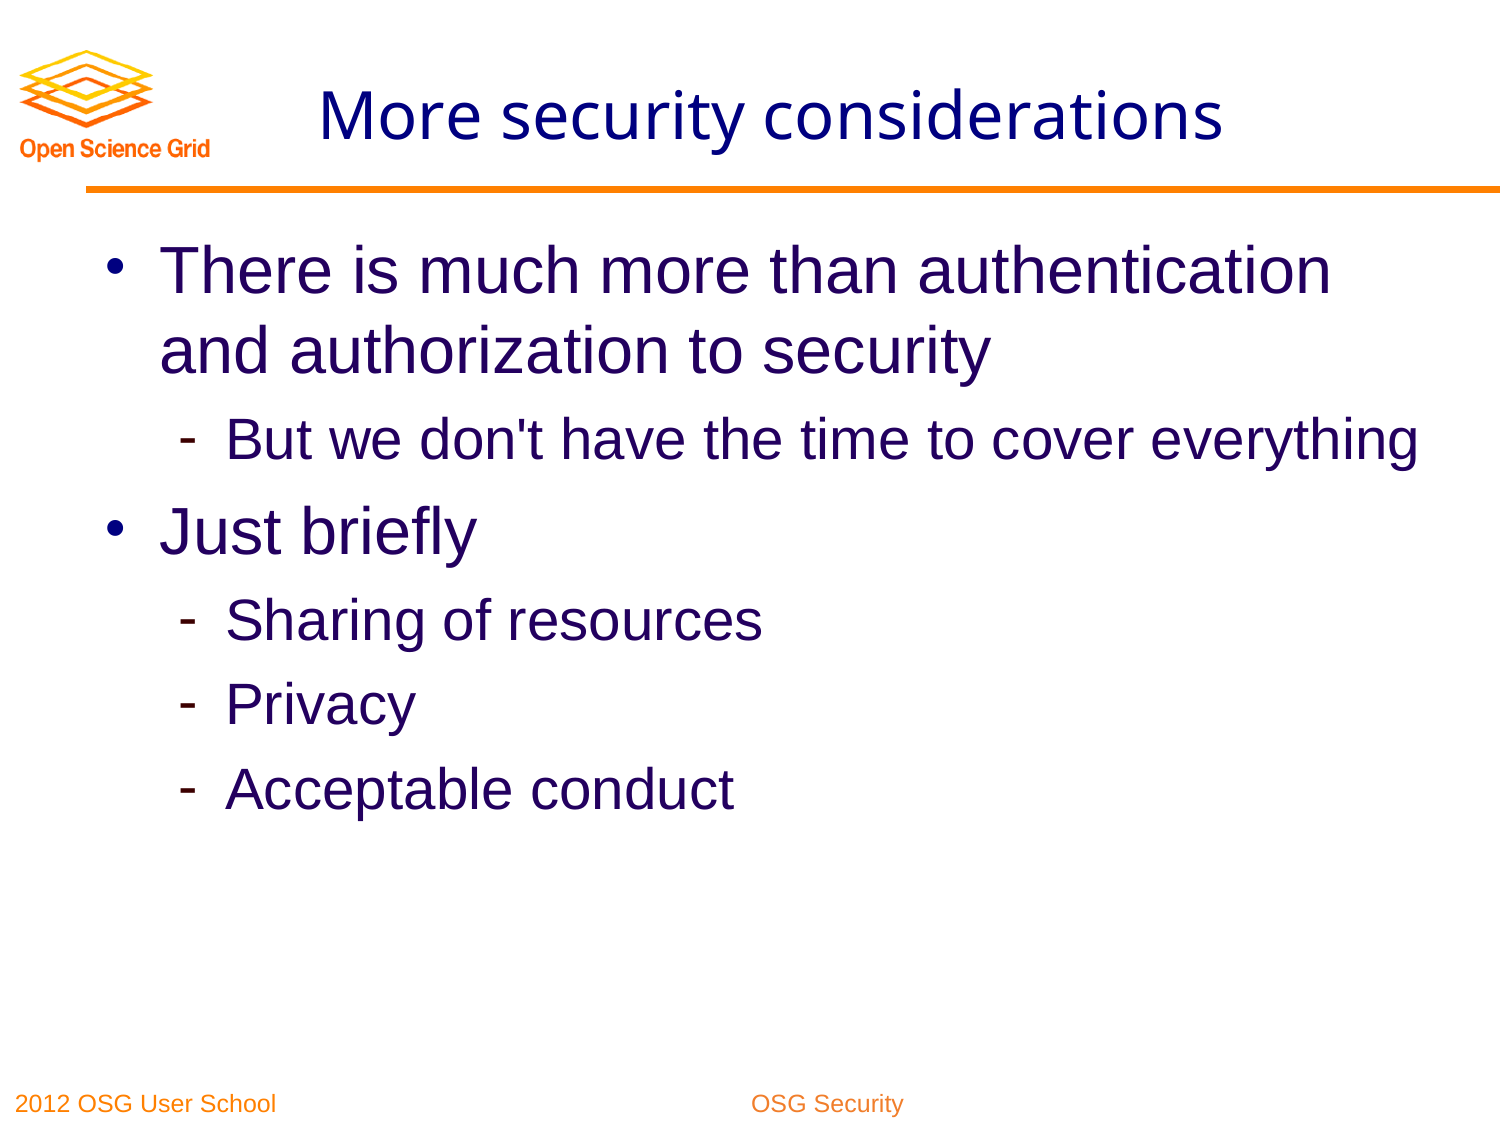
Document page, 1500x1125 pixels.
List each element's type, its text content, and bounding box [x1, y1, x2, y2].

title More security considerations [201, 18, 1342, 207]
list There is much more than authentication and authorization to security But we don't have the time to cover everything Just briefly Sharing of resources Privacy Acceptable conduct [88, 218, 1466, 962]
picture [0, 27, 201, 179]
